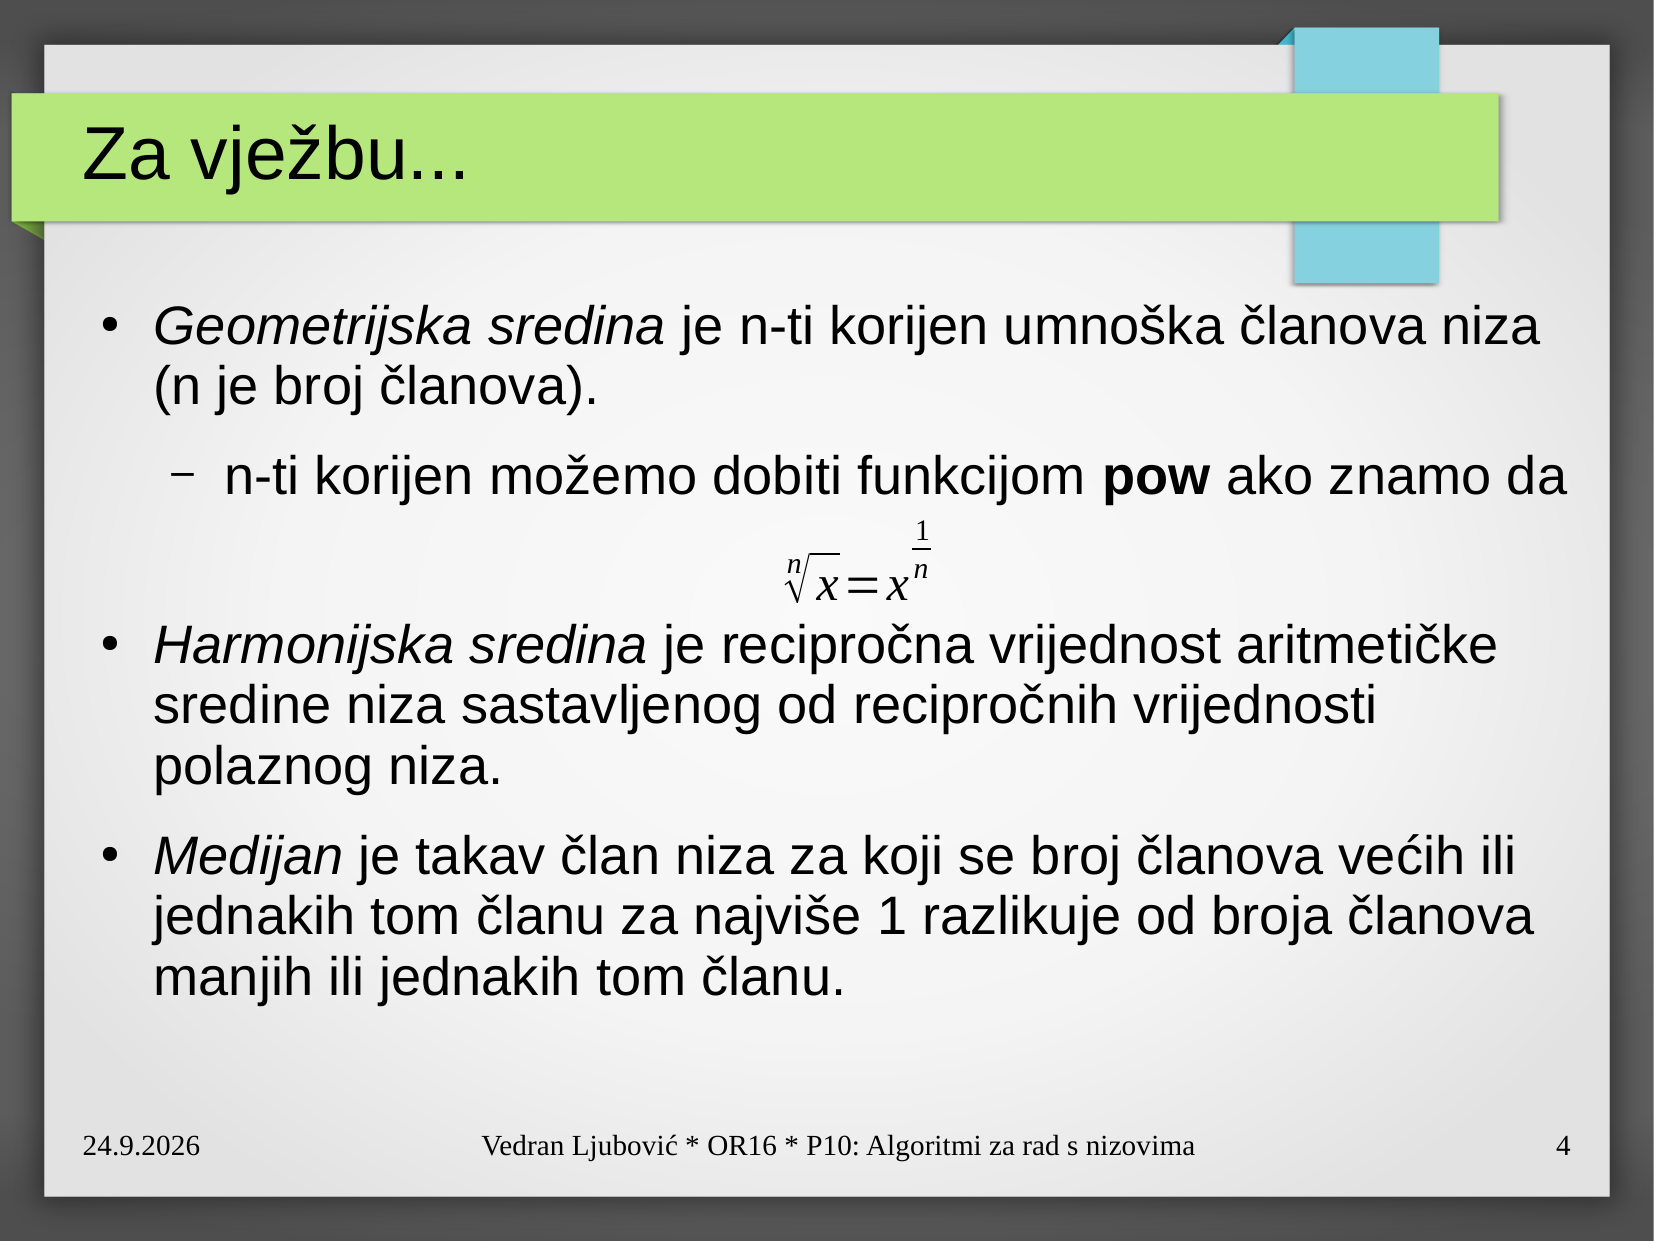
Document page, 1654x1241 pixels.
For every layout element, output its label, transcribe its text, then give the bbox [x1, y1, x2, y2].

title Za vježbu... [82, 94, 1264, 213]
picture [0, 0, 1654, 1241]
chart [777, 514, 939, 611]
list Geometrijska sredina je n-ti korijen umnoška članova niza (n je broj članova). n-ti korijen možemo dobiti funkcijom pow ako znamo da Harmonijska sredina je recipročna vrijednost aritmetičke sredine niza sastavljenog od recipročnih vrijednosti polaznog niza. Medijan je takav član niza za koji se broj članova većih ili jednakih tom članu za najviše 1 razlikuje od broja članova manjih ili jednakih tom članu. [82, 295, 1571, 1015]
